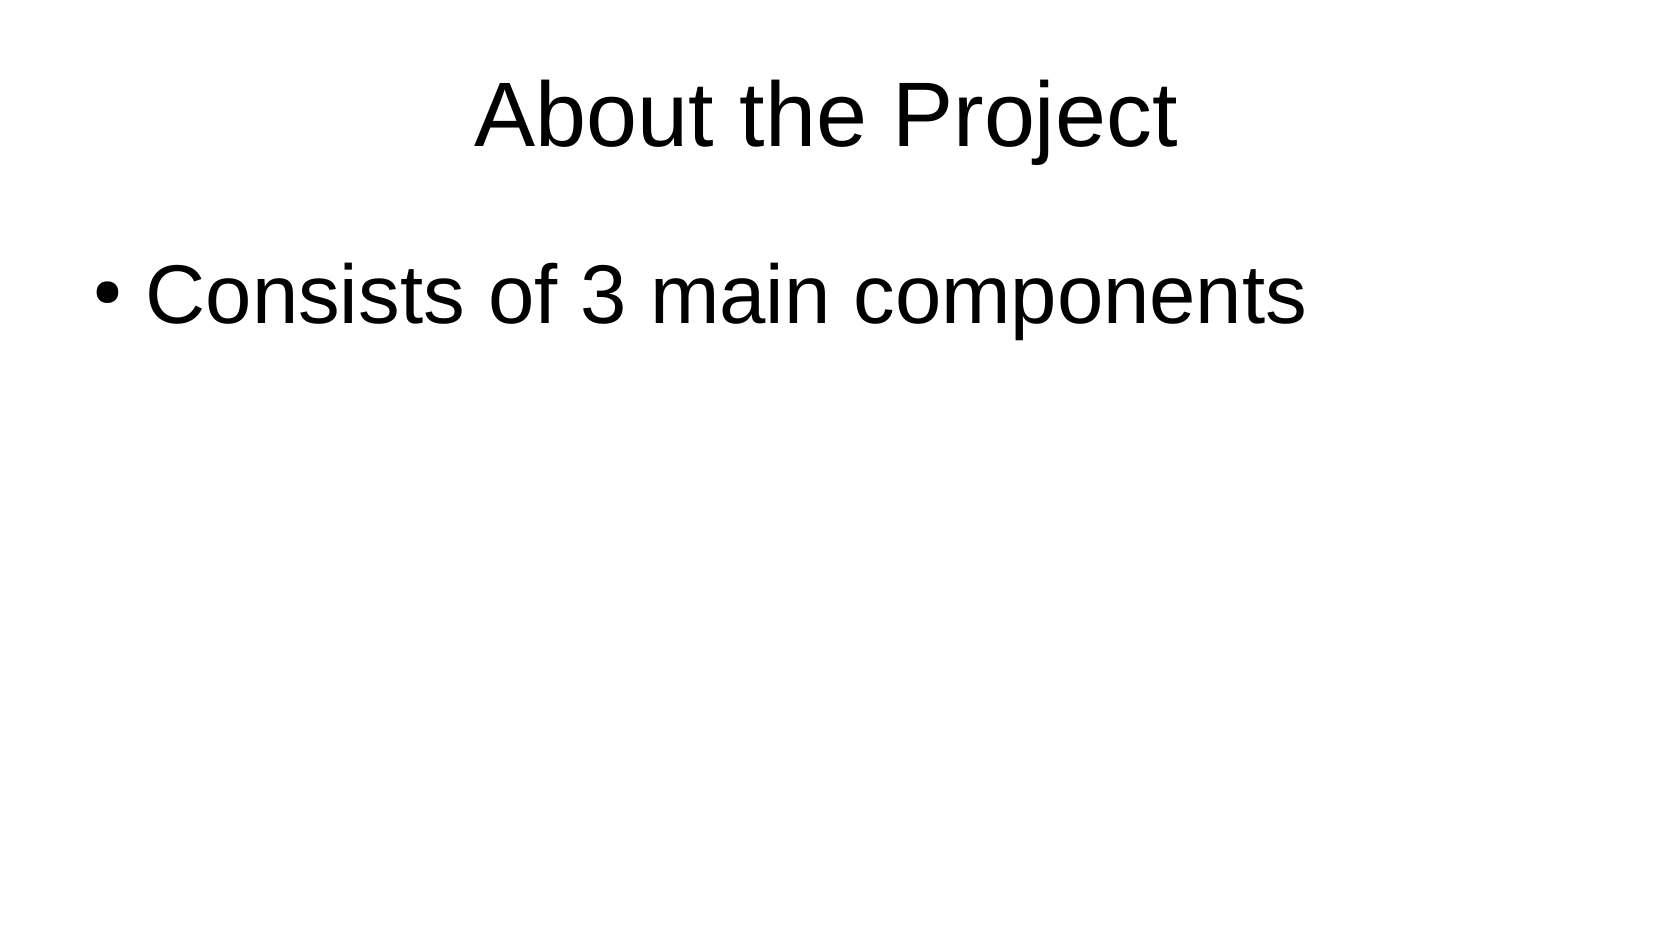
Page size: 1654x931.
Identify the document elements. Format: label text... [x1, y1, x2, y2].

title About the Project [82, 37, 1571, 193]
list Consists of 3 main components [75, 248, 1613, 788]
